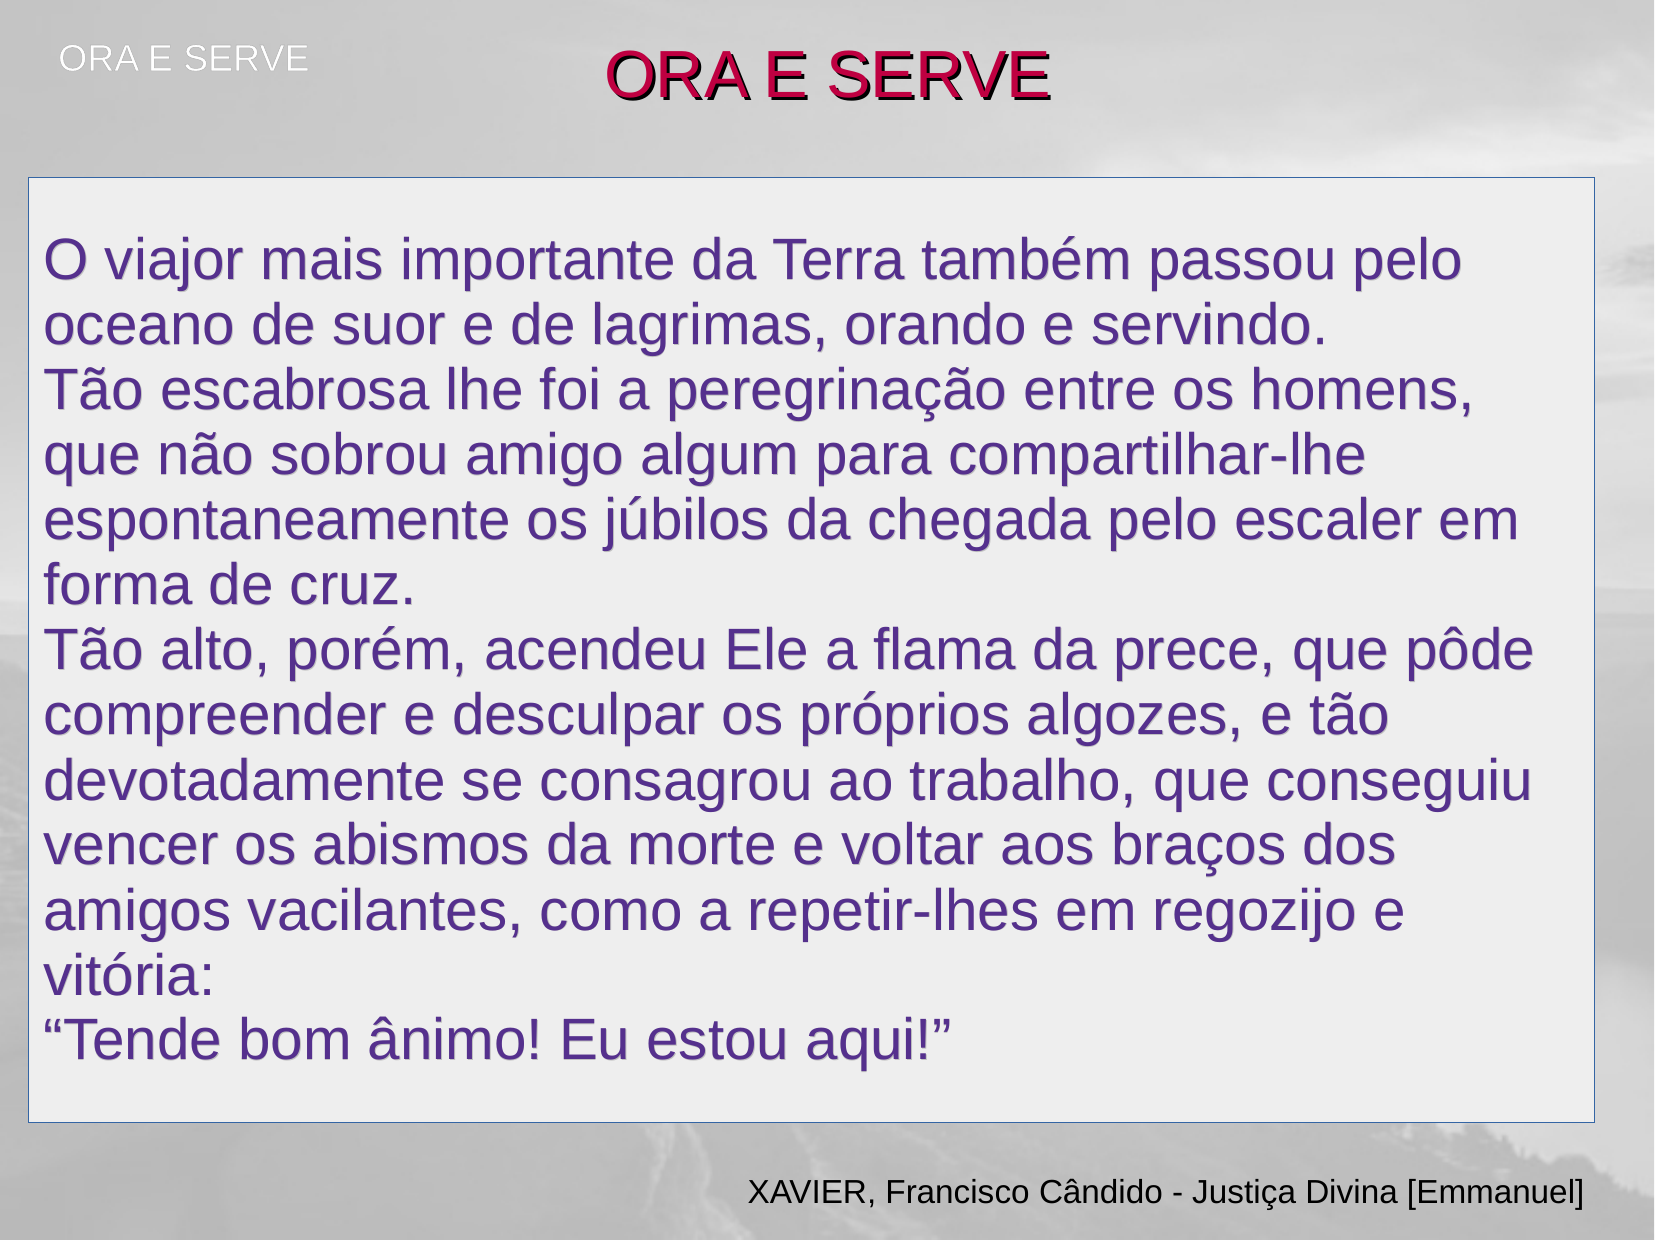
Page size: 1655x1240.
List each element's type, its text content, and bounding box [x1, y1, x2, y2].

text_box ORA E SERVE [43, 29, 325, 87]
picture [0, 0, 1655, 1240]
text_box ORA E SERVE [589, 29, 1067, 120]
text_box O viajor mais importante da Terra também passou pelo oceano de suor e de lagrimas, orando e servindo. Tão escabrosa lhe foi a peregrinação entre os homens, que não sobrou amigo algum para compartilhar-lhe espontaneamente os júbilos da chegada pelo escaler em forma de cruz. Tão alto, porém, acendeu Ele a flama da prece, que pôde compreender e desculpar os próprios algozes, e tão devotadamente se consagrou ao trabalho, que conseguiu vencer os abismos da morte e voltar aos braços dos amigos vacilantes, como a repetir-lhes em regozijo e vitória: “Tende bom ânimo! Eu estou aqui!” [28, 177, 1595, 1123]
text_box XAVIER, Francisco Cândido - Justiça Divina [Emmanuel] [732, 1166, 1625, 1219]
